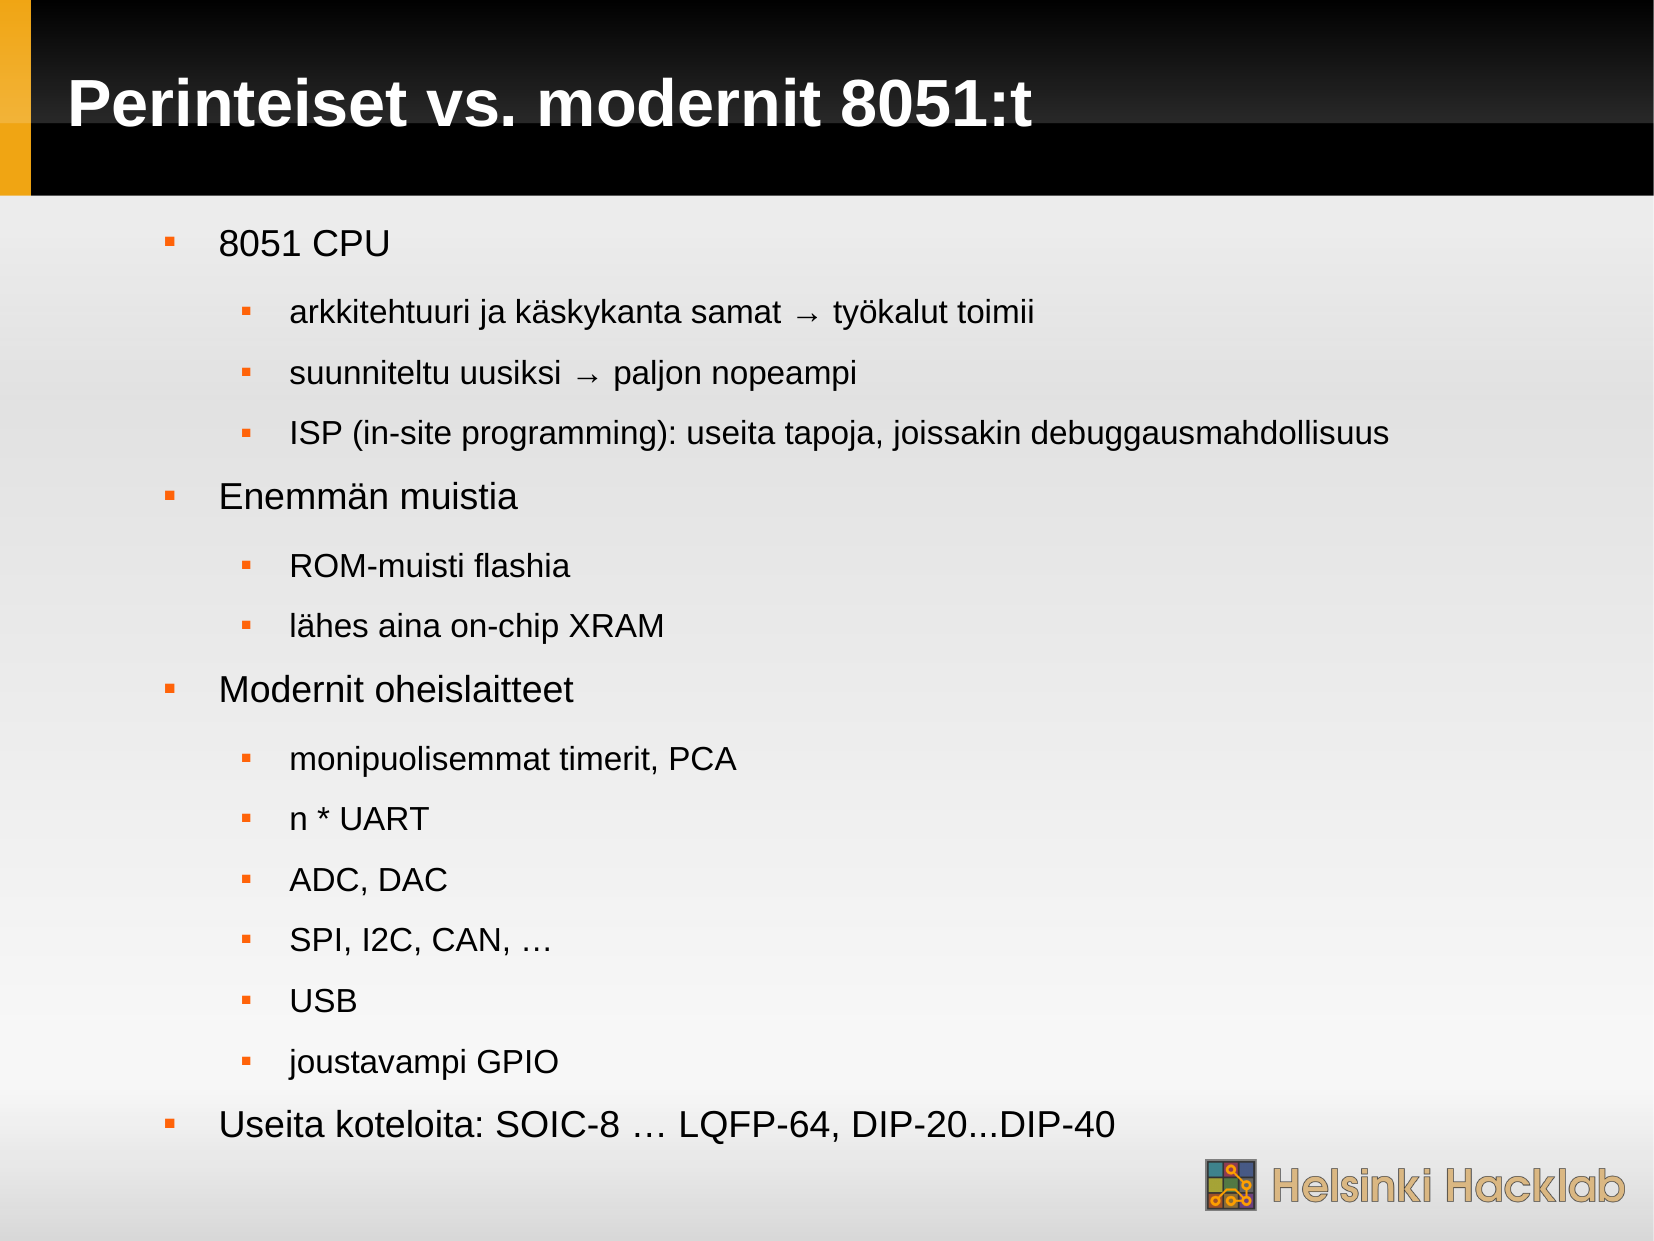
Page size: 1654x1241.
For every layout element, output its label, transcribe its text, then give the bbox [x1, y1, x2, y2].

picture [0, 0, 1654, 1241]
title Perinteiset vs. modernit 8051:t [67, 0, 1556, 208]
list 8051 CPU arkkitehtuuri ja käskykanta samat → työkalut toimii suunniteltu uusiksi → paljon nopeampi ISP (in-site programming): useita tapoja, joissakin debuggausmahdollisuus Enemmän muistia ROM-muisti flashia lähes aina on-chip XRAM Modernit oheislaitteet monipuolisemmat timerit, PCA n * UART ADC, DAC SPI, I2C, CAN, … USB joustavampi GPIO Useita koteloita: SOIC-8 … LQFP-64, DIP-20...DIP-40 [147, 222, 1536, 1227]
